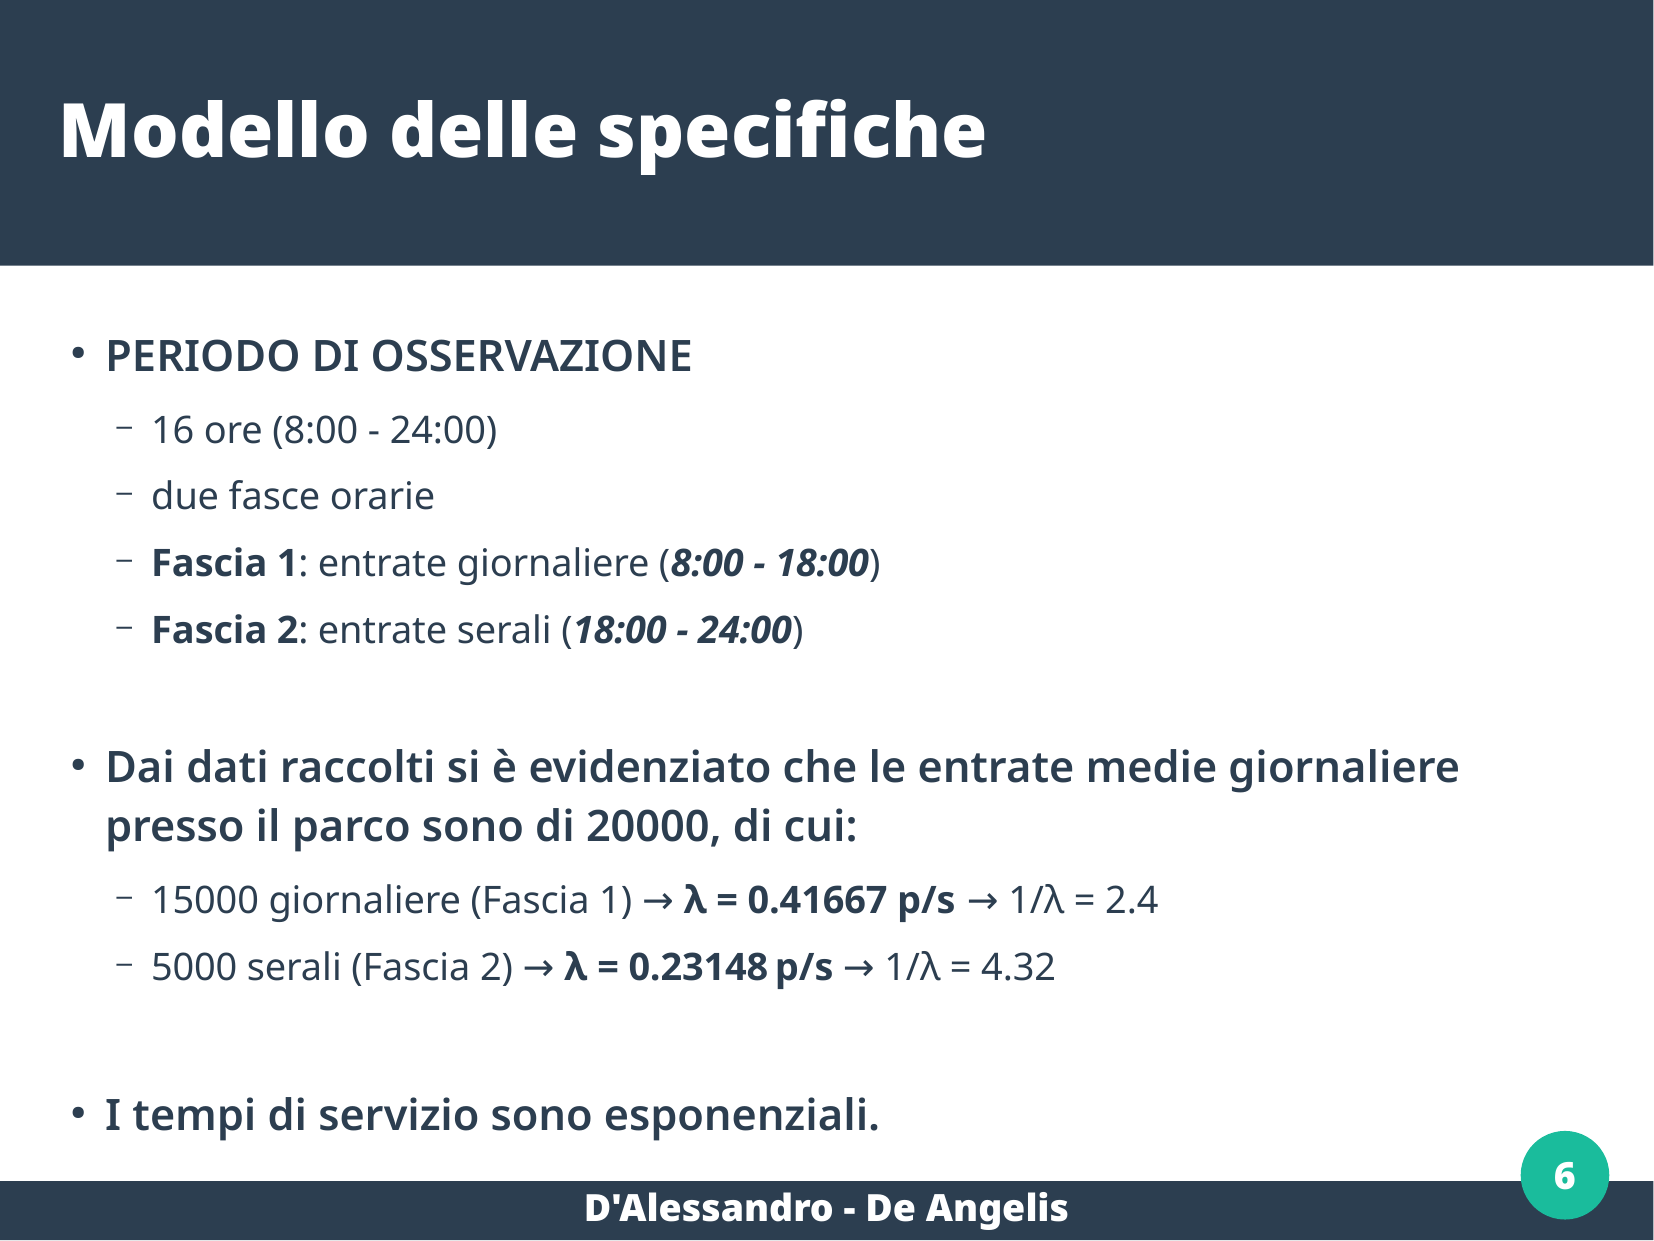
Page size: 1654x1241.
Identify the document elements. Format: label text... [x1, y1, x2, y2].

list PERIODO DI OSSERVAZIONE 16 ore (8:00 - 24:00) due fasce orarie Fascia 1: entrate giornaliere (8:00 - 18:00) Fascia 2: entrate serali (18:00 - 24:00) Dai dati raccolti si è evidenziato che le entrate medie giornaliere presso il parco sono di 20000, di cui: 15000 giornaliere (Fascia 1) → λ = 0.41667 p/s → 1/λ = 2.4 5000 serali (Fascia 2) → λ = 0.23148 p/s → 1/λ = 4.32 I tempi di servizio sono esponenziali. [59, 324, 1595, 1152]
title Modello delle specifiche [59, 49, 1595, 207]
